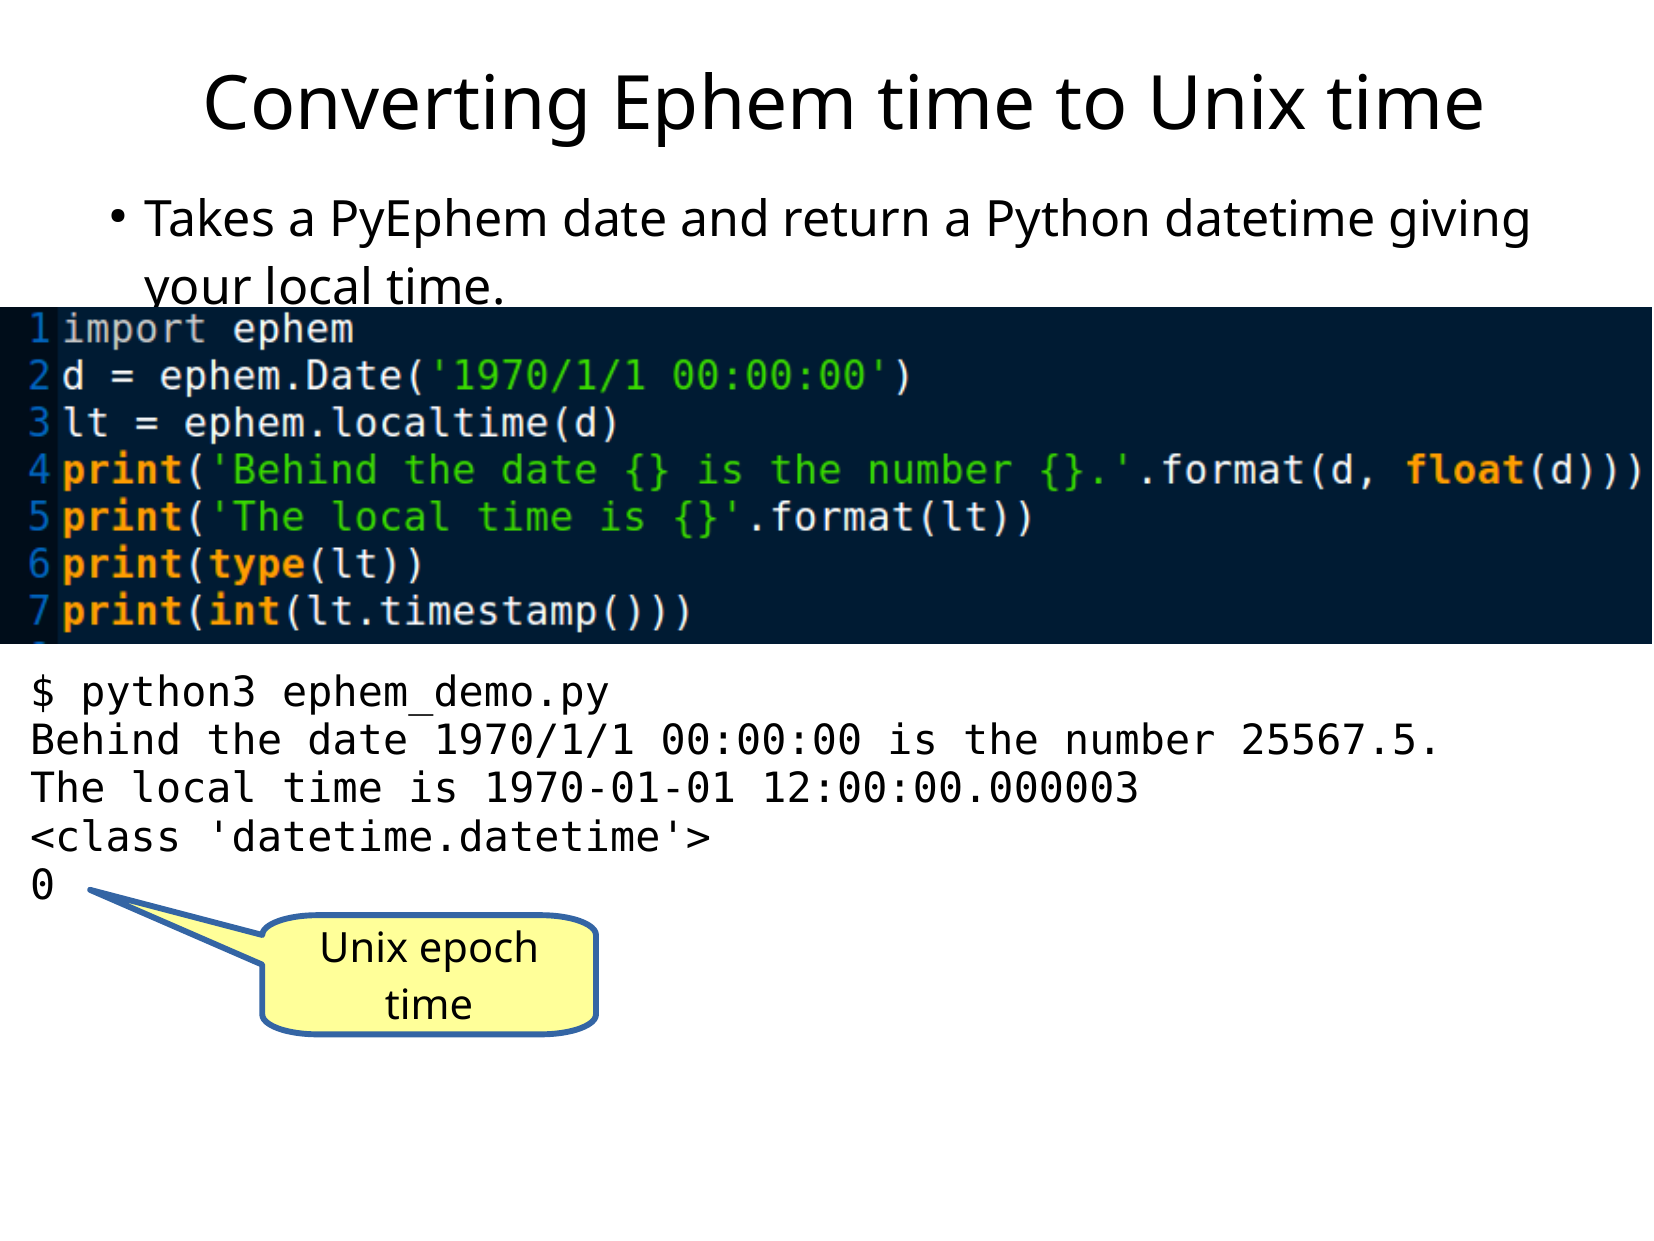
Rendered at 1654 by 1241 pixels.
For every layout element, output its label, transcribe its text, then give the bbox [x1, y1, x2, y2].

text_box $ python3 ephem_demo.py Behind the date 1970/1/1 00:00:00 is the number 25567.5. The local time is 1970-01-01 12:00:00.000003 <class 'datetime.datetime'> 0 [15, 659, 1610, 966]
title Converting Ephem time to Unix time [82, 49, 1571, 151]
text_box Unix epoch time [90, 889, 596, 1035]
picture [0, 307, 1652, 644]
subtitle Takes a PyEphem date and return a Python datetime giving your local time. [109, 169, 1598, 307]
